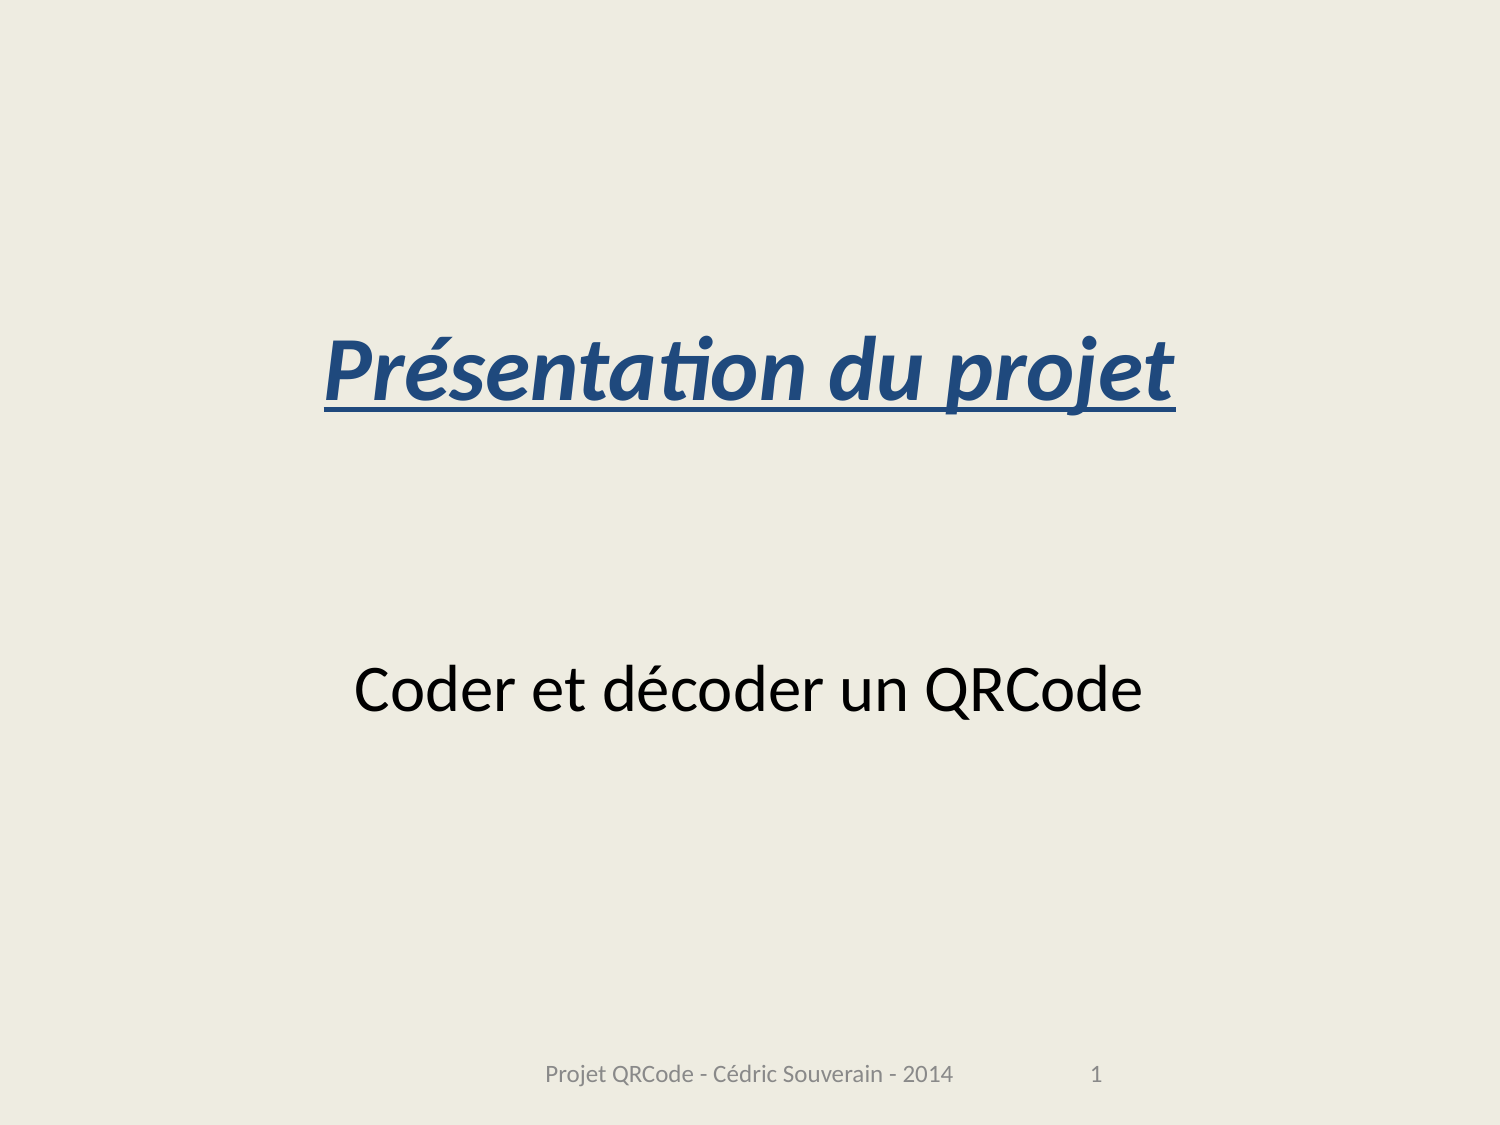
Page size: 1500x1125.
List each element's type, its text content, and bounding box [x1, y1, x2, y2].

text_box <number> [1074, 1042, 1426, 1103]
text_box Projet QRCode - Cédric Souverain - 2014 [512, 1042, 988, 1103]
subtitle Coder et décoder un QRCode [225, 637, 1276, 925]
title Présentation du projet [112, 243, 1388, 485]
